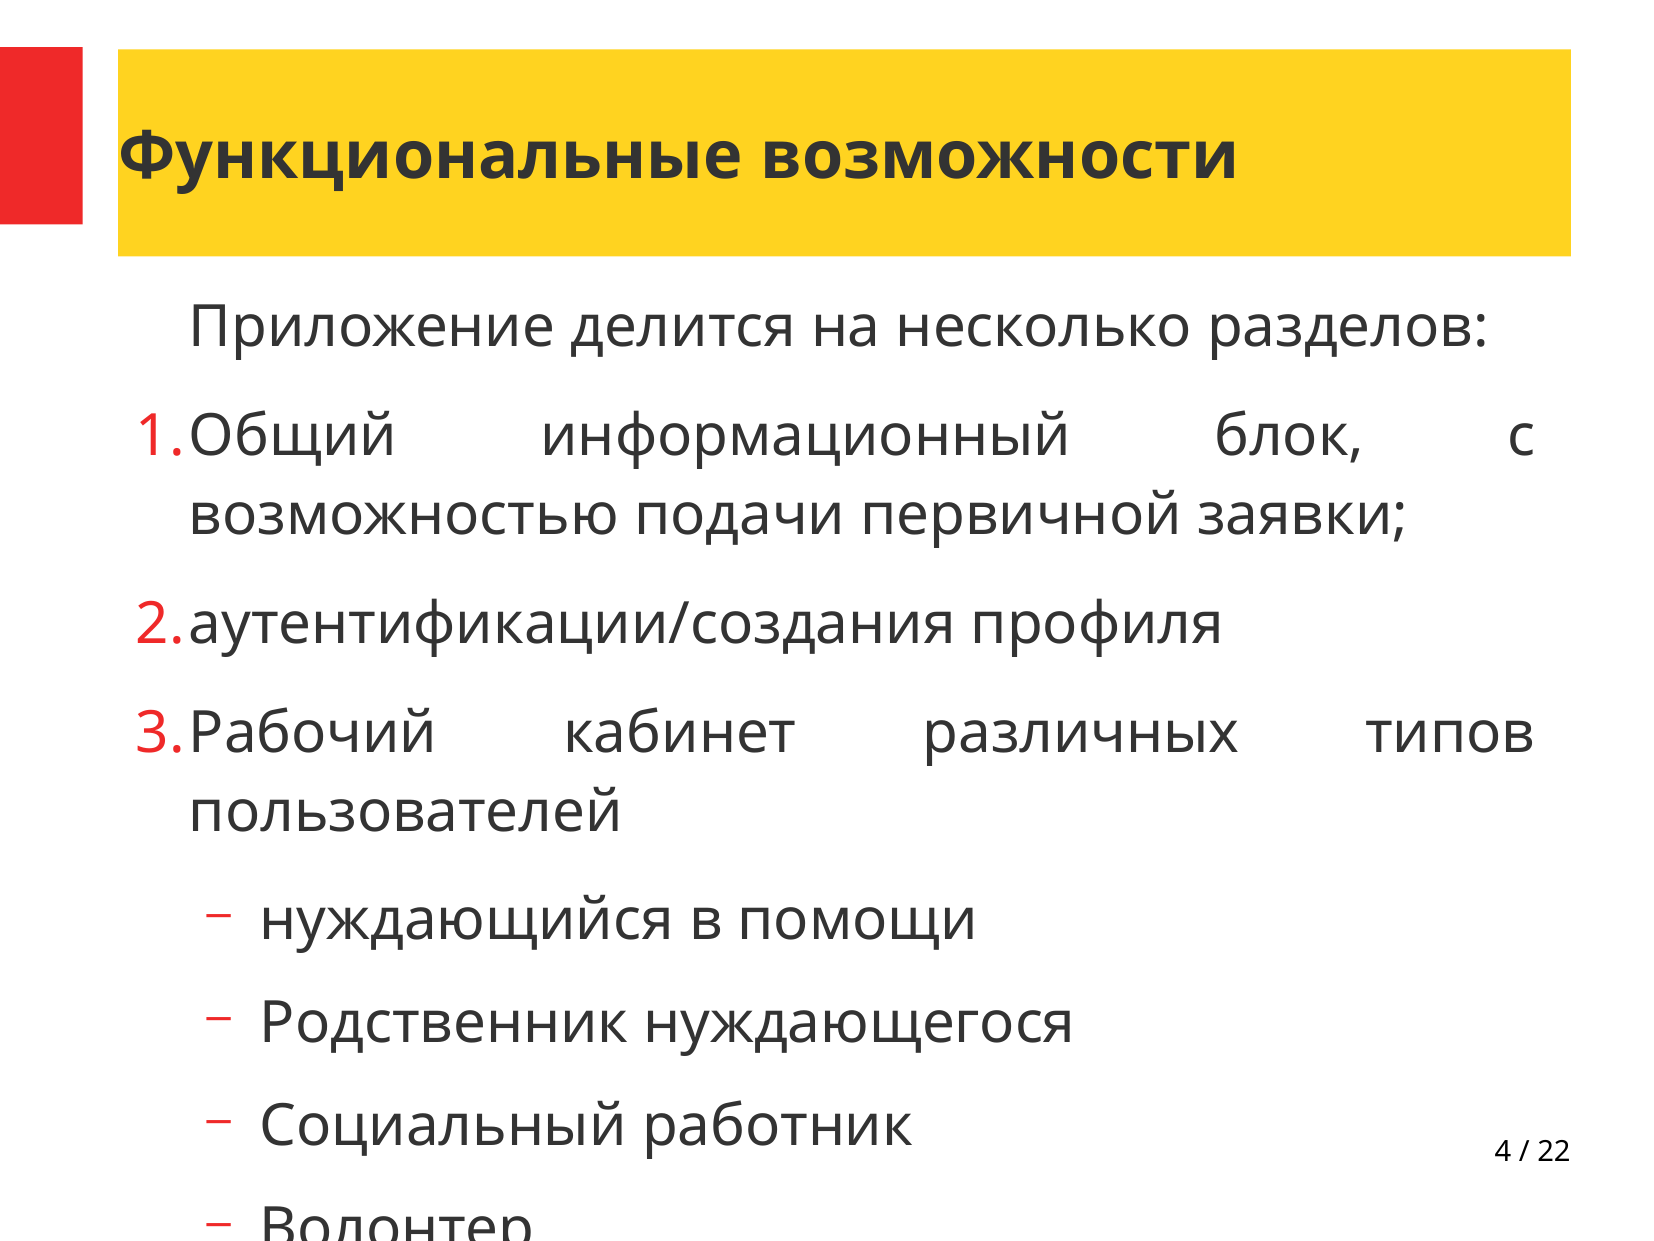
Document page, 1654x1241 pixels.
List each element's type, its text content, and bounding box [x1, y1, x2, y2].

list Приложение делится на несколько разделов: Общий информационный блок, с возможностью подачи первичной заявки; аутентификации/создания профиля Рабочий кабинет различных типов пользователей нуждающийся в помощи Родственник нуждающегося Социальный работник Волонтер [118, 284, 1536, 1241]
title Функциональные возможности [118, 49, 1571, 257]
